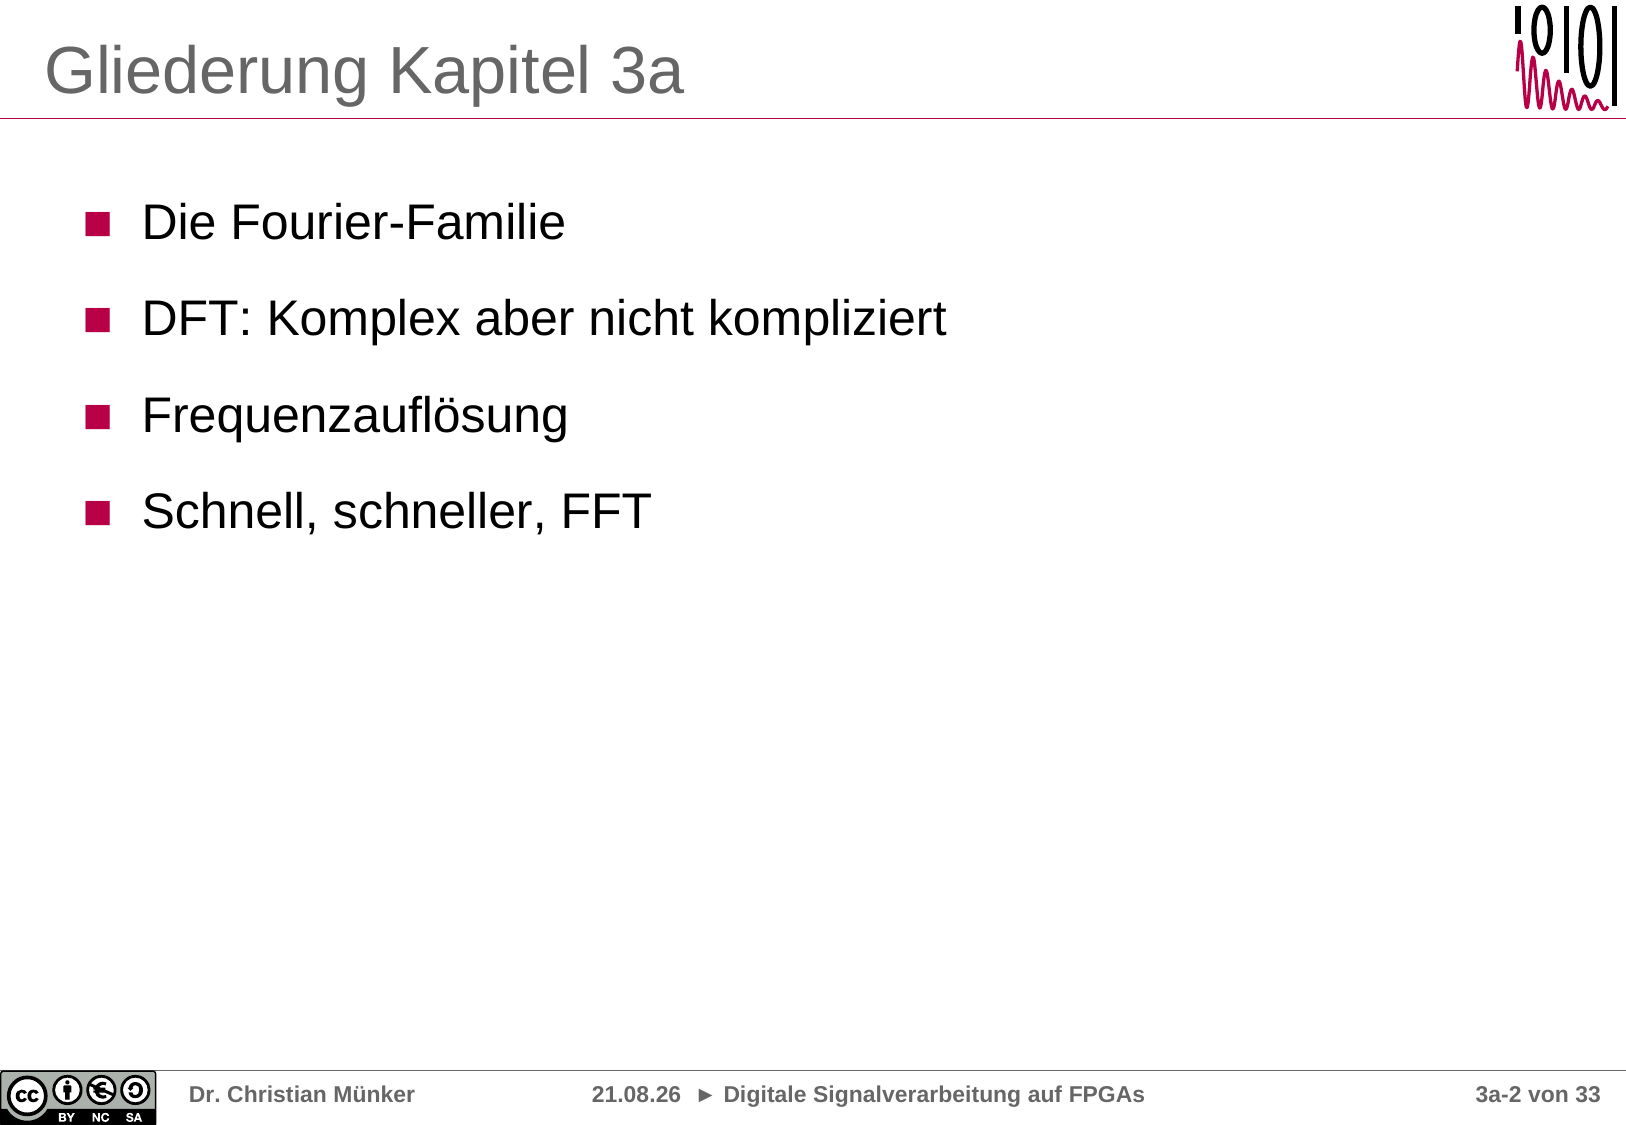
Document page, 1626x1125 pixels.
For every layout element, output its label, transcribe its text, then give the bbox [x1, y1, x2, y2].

list Die Fourier-Familie DFT: Komplex aber nicht kompliziert Frequenzauflösung Schnell, schneller, FFT [82, 183, 1619, 1058]
picture [1511, 0, 1624, 113]
title Gliederung Kapitel 3a [44, 10, 1299, 137]
